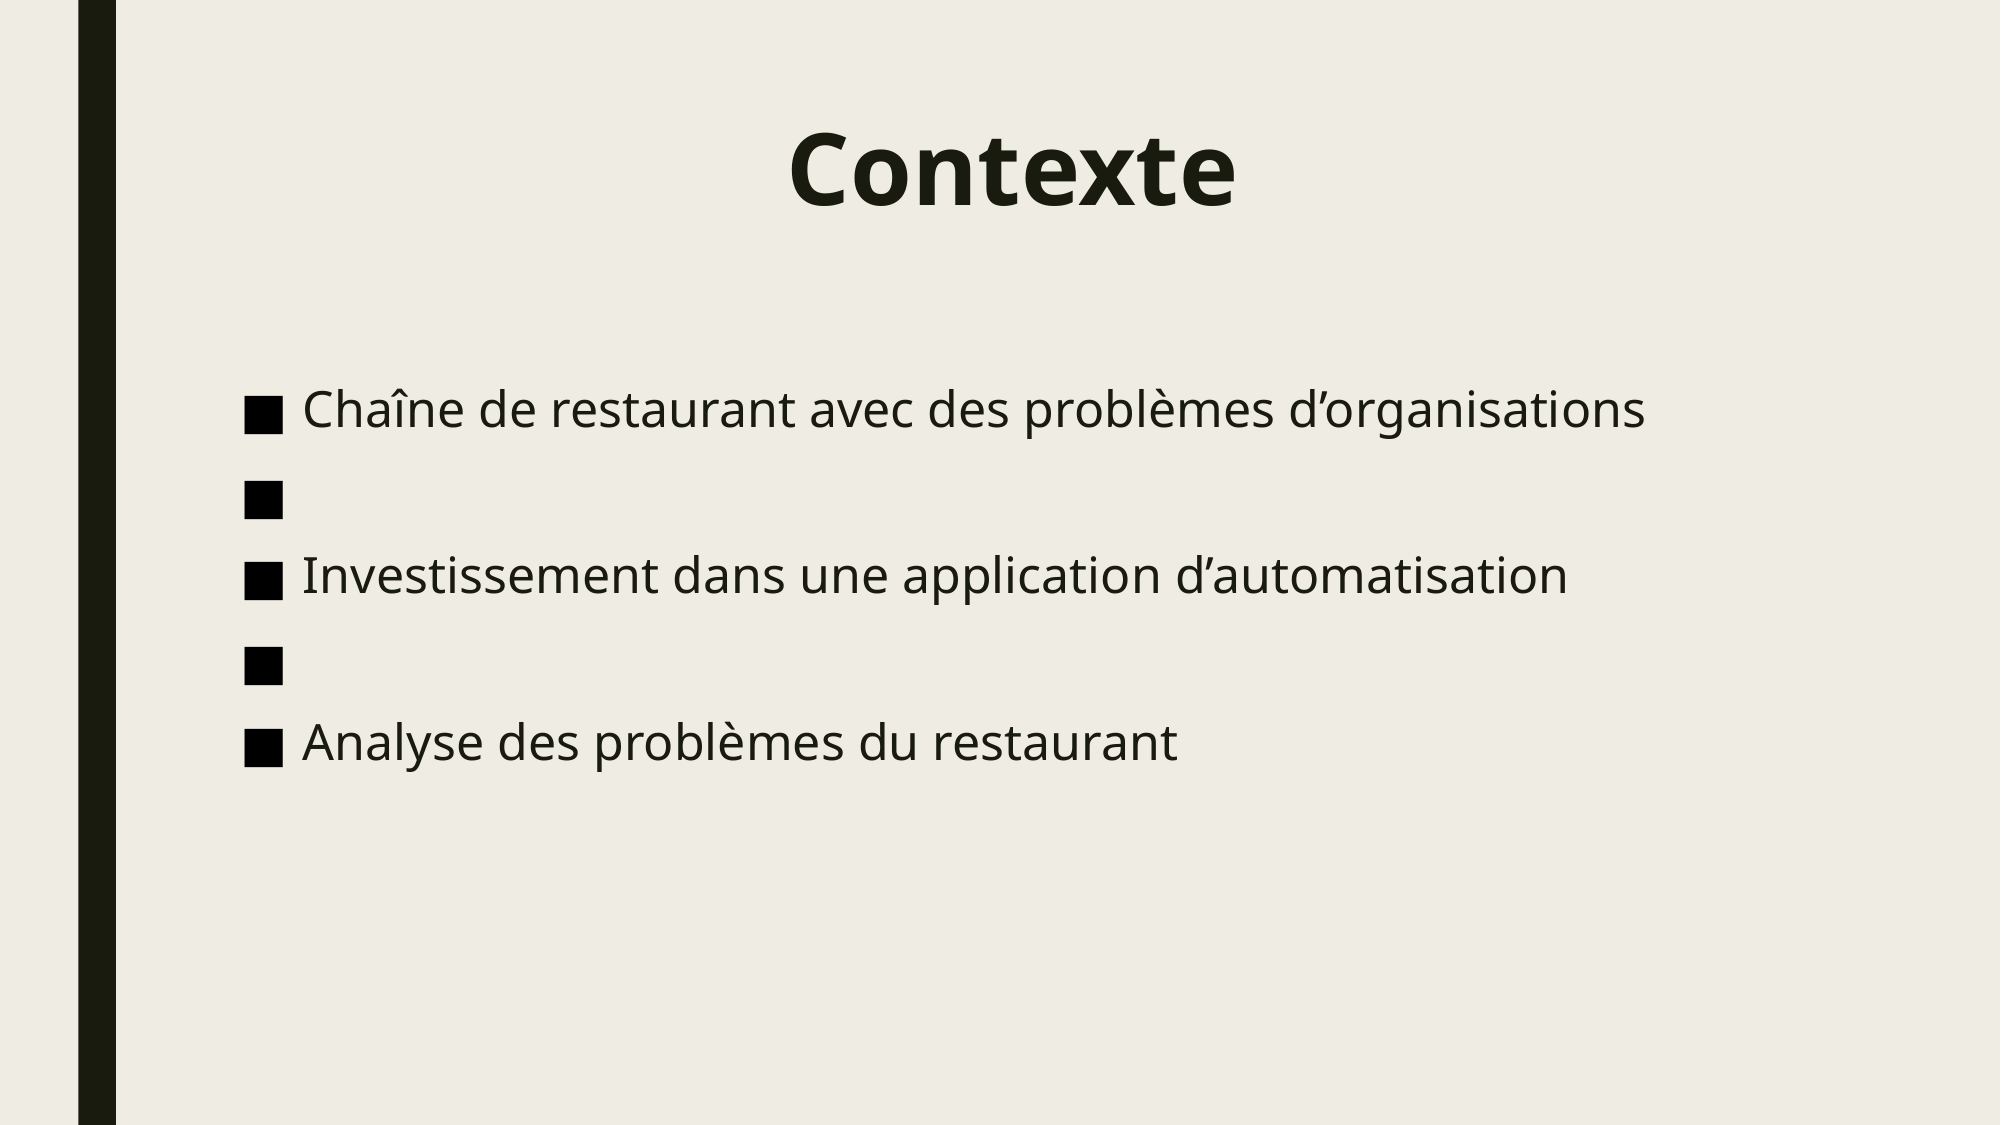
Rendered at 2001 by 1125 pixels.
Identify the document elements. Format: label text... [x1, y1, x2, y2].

title Contexte [225, 112, 1801, 237]
list Chaîne de restaurant avec des problèmes d’organisations Investissement dans une application d’automatisation Analyse des problèmes du restaurant [225, 375, 1801, 963]
